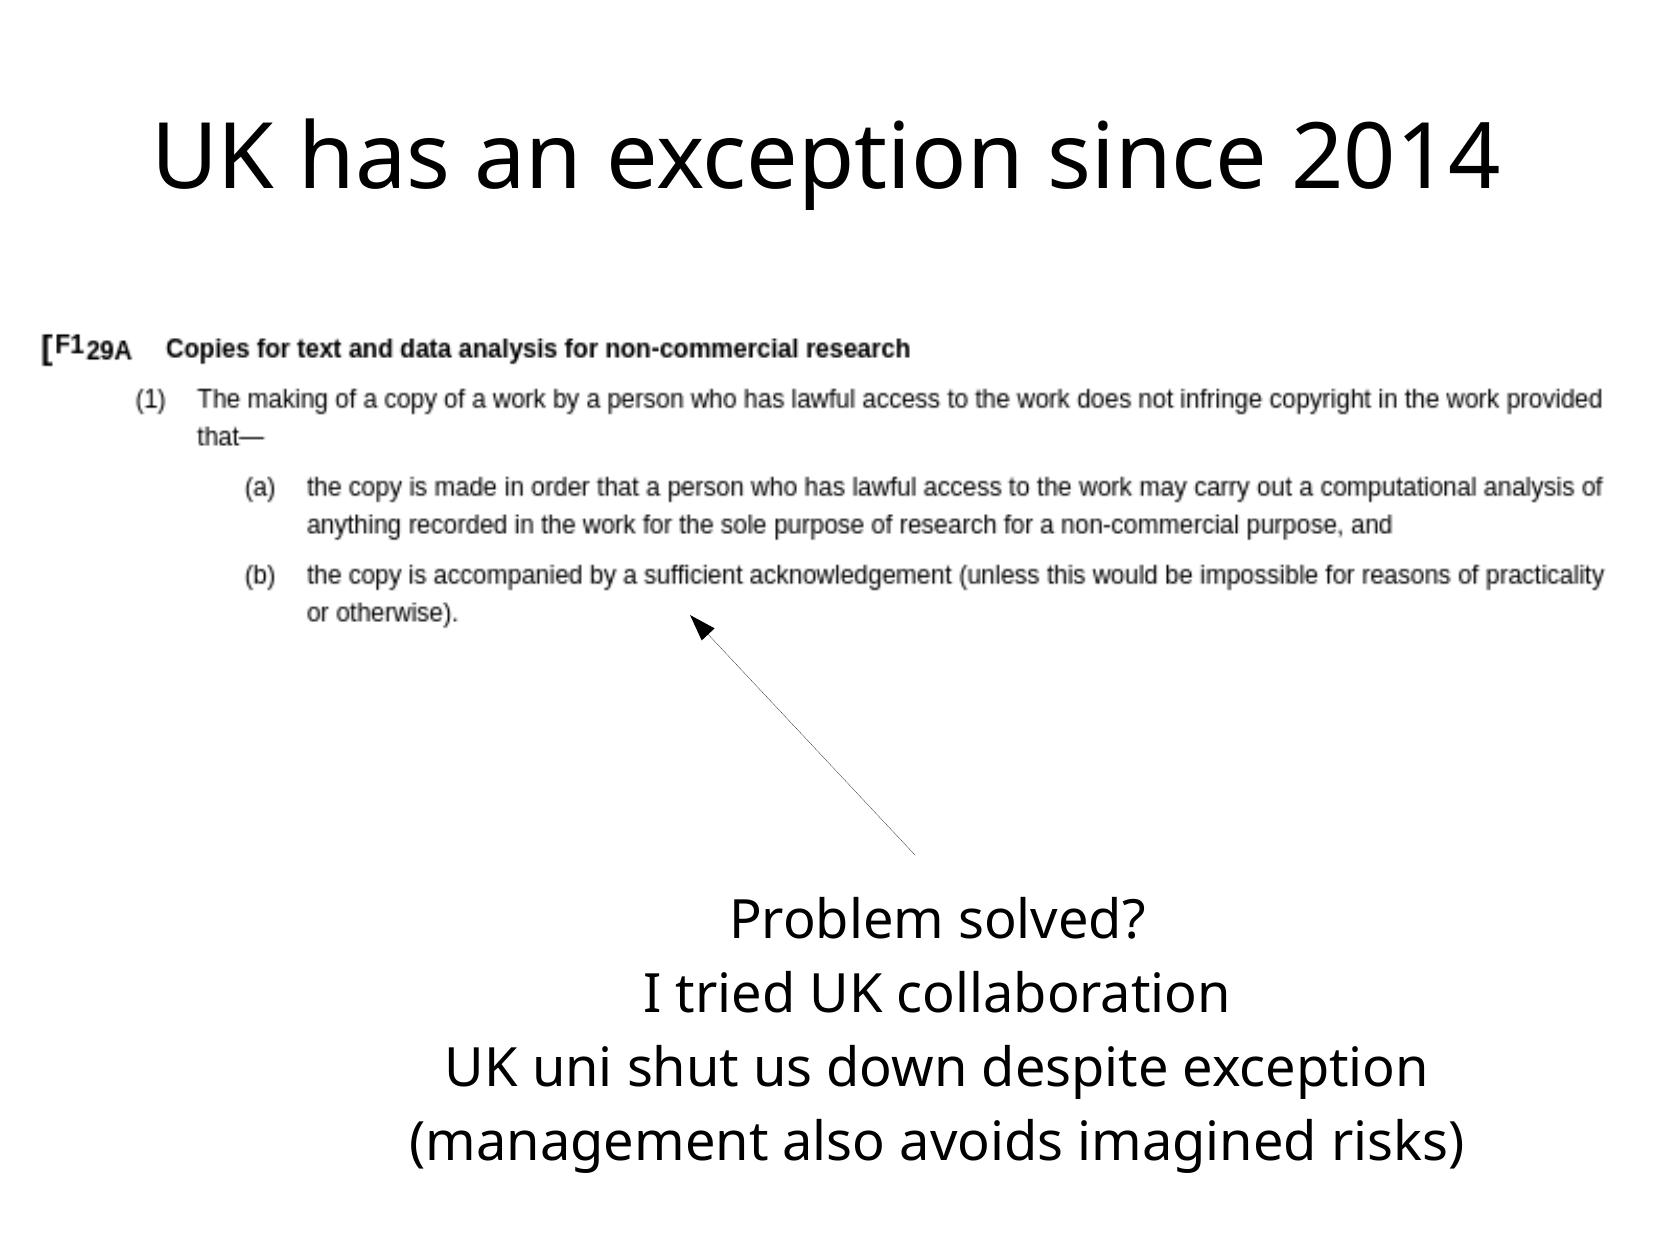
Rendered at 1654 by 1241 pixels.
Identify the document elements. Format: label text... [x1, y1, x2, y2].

title UK has an exception since 2014 [82, 49, 1571, 257]
picture [30, 314, 1631, 646]
text_box Problem solved? I tried UK collaboration UK uni shut us down despite exception (management also avoids imagined risks) [255, 873, 1621, 1150]
